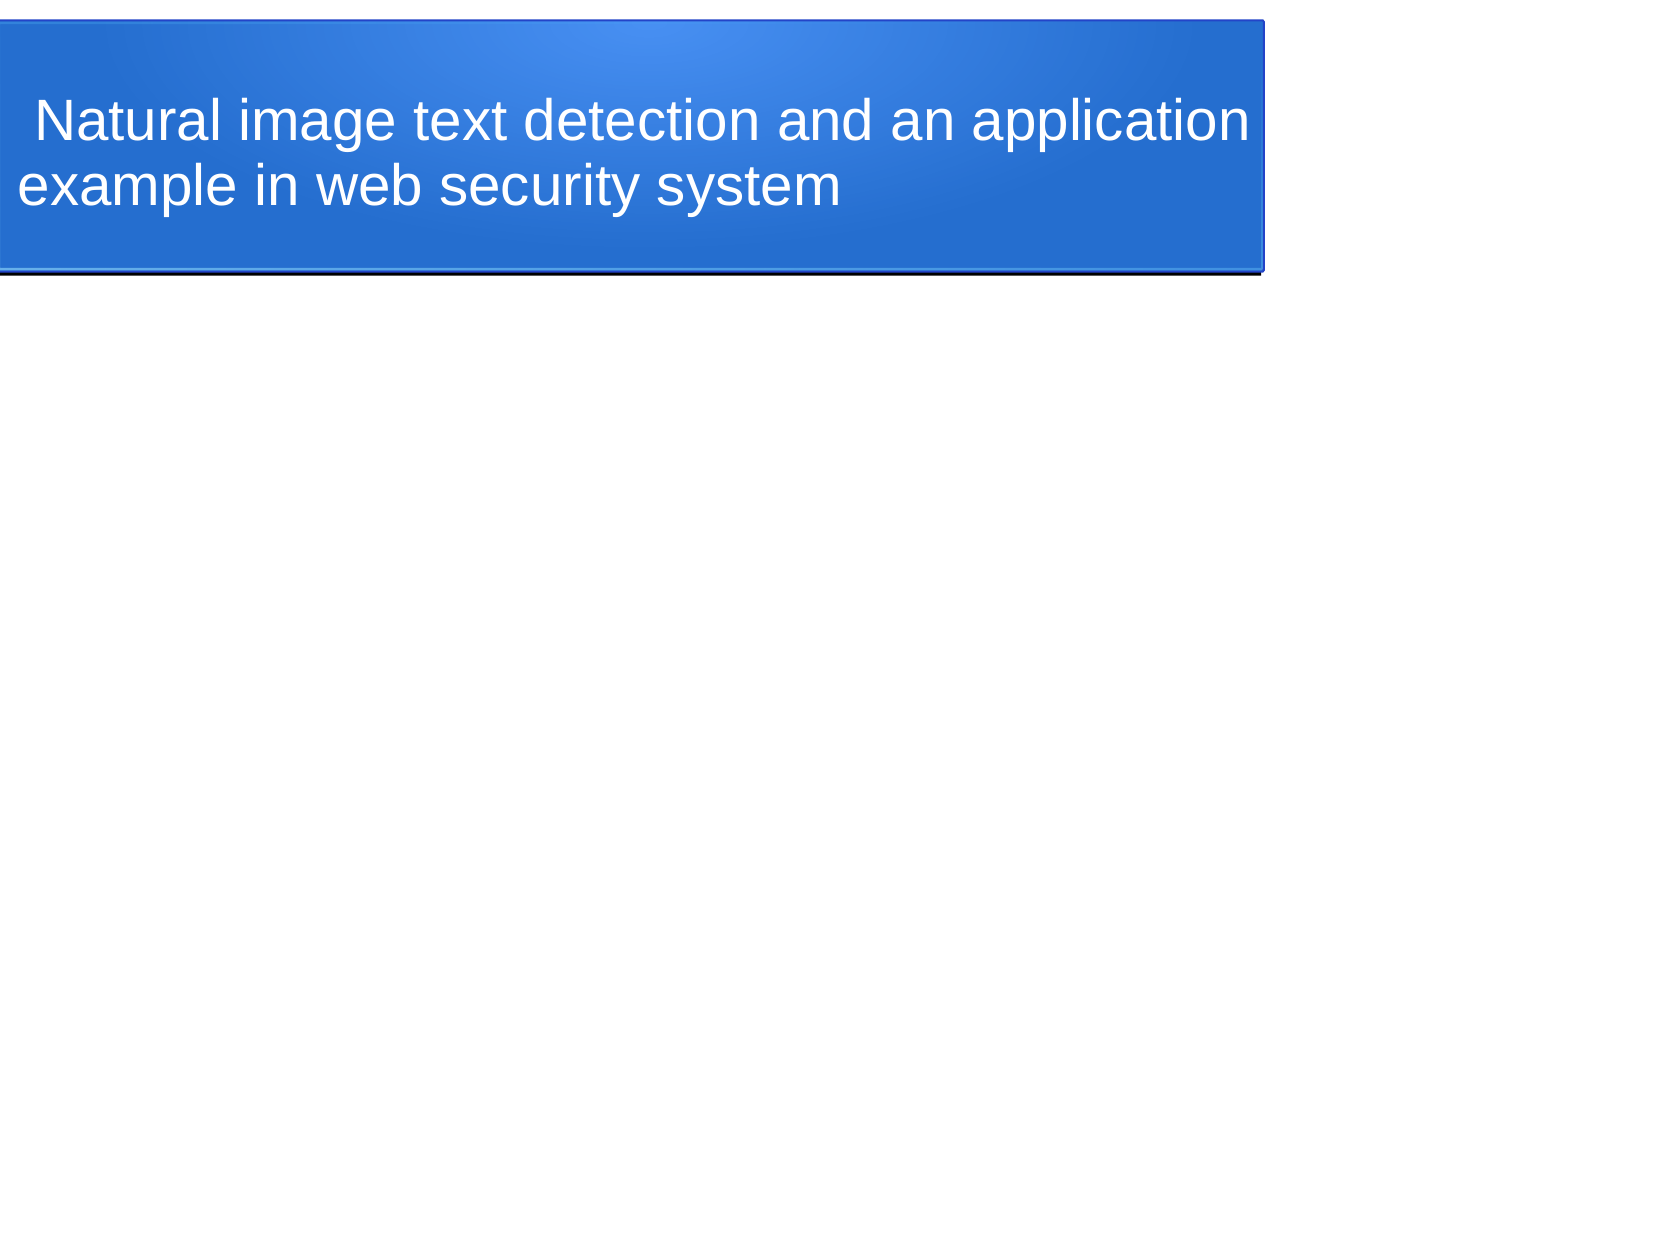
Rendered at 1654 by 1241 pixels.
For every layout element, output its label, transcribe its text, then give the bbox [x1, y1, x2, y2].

title Natural image text detection and an application example in web security system [17, 49, 1261, 257]
